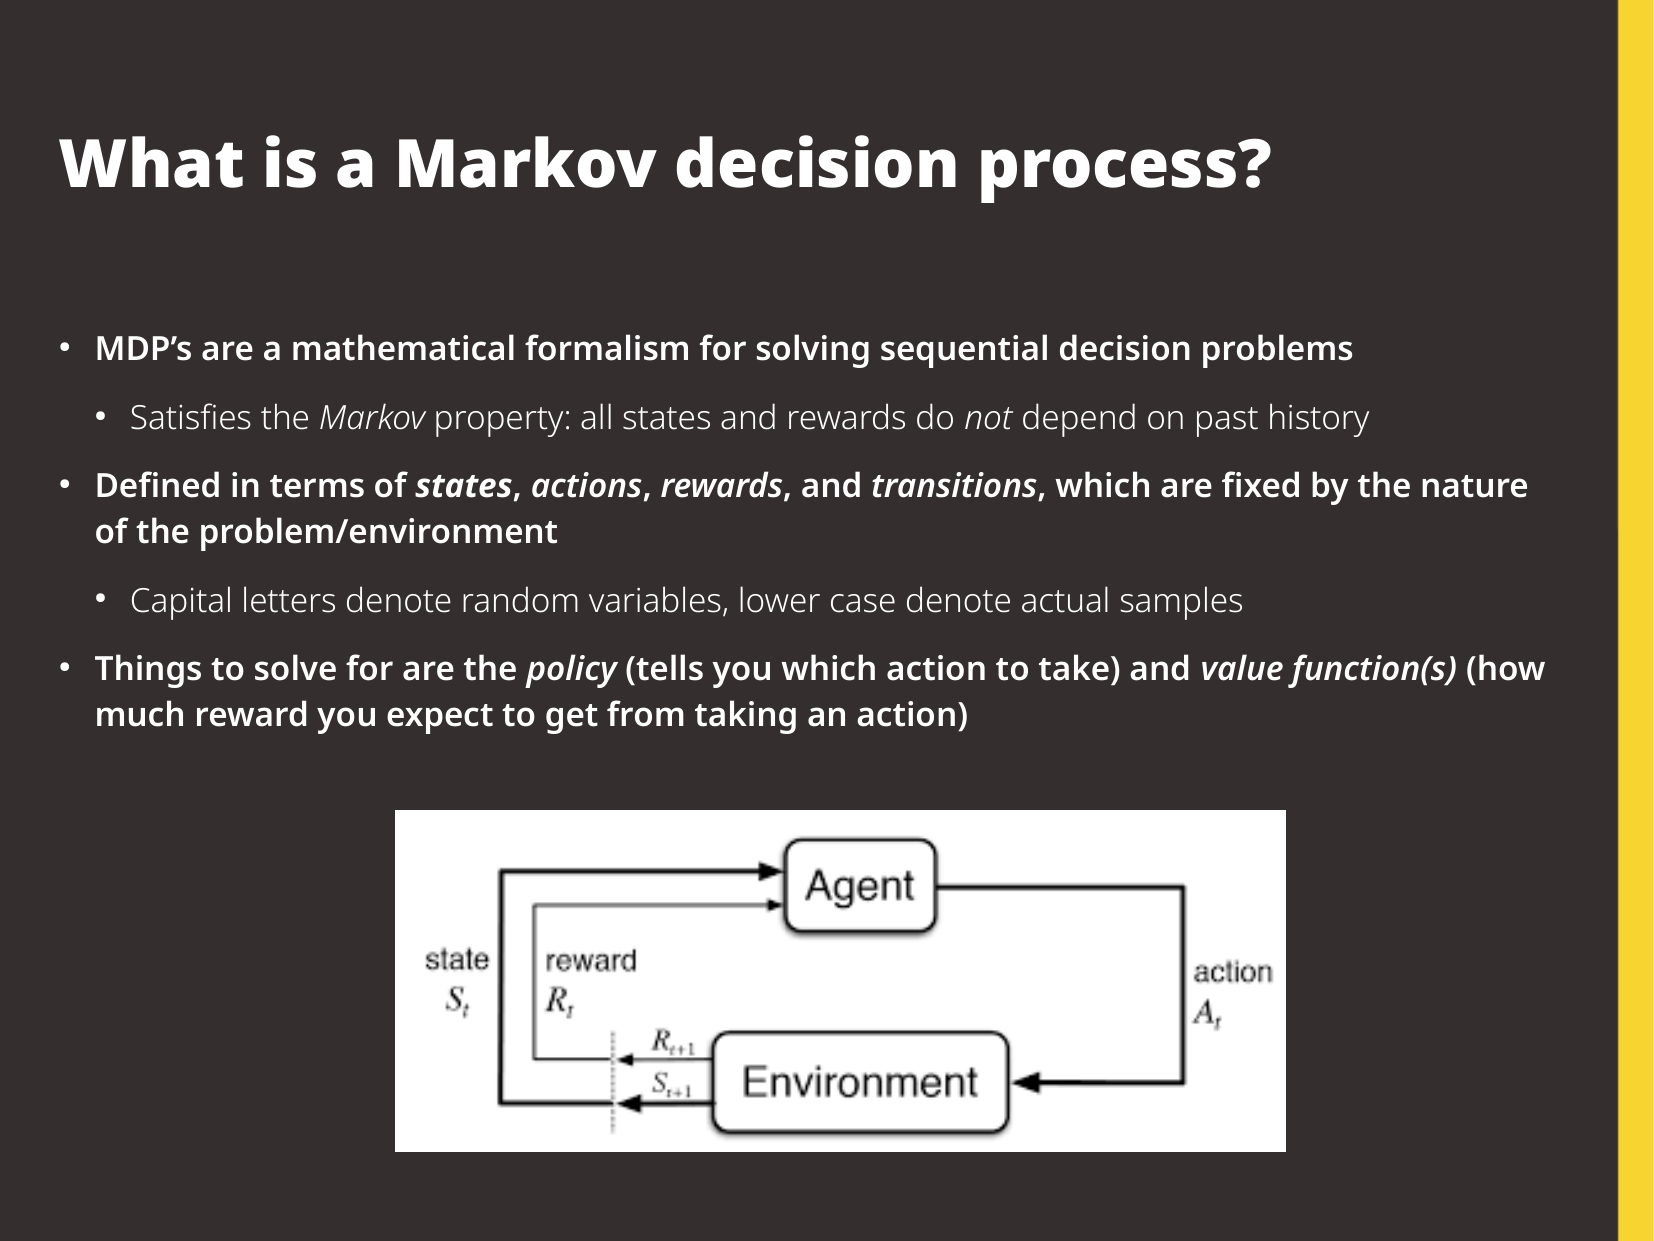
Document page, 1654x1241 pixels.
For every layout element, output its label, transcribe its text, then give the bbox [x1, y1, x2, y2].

title What is a Markov decision process? [59, 59, 1595, 207]
picture [0, 0, 1654, 1241]
list MDP’s are a mathematical formalism for solving sequential decision problems Satisfies the Markov property: all states and rewards do not depend on past history Defined in terms of states, actions, rewards, and transitions, which are fixed by the nature of the problem/environment Capital letters denote random variables, lower case denote actual samples Things to solve for are the policy (tells you which action to take) and value function(s) (how much reward you expect to get from taking an action) [59, 324, 1565, 1093]
